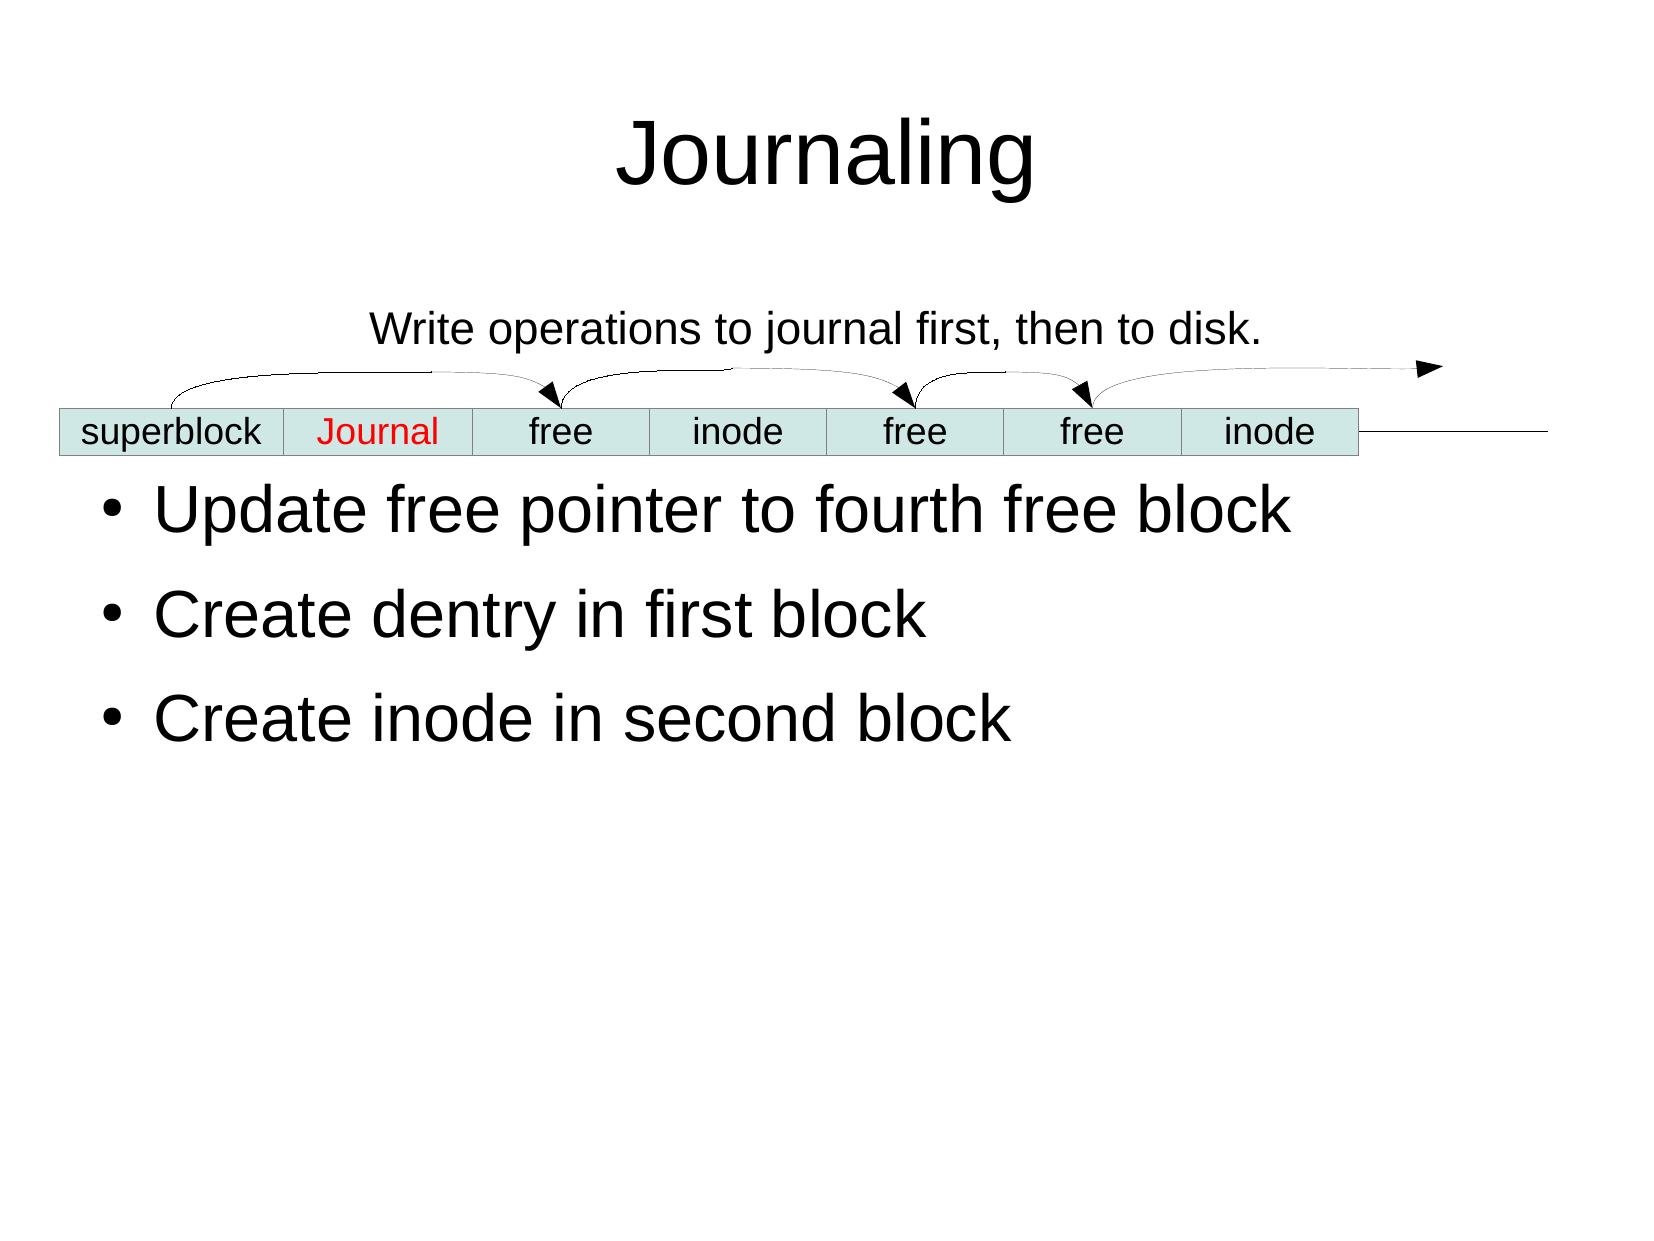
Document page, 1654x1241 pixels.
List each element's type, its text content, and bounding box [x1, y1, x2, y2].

text_box Write operations to journal first, then to disk. [354, 295, 1335, 362]
text_box Journal [283, 408, 472, 456]
title Journaling [82, 49, 1571, 257]
text_box free [472, 408, 649, 456]
text_box superblock [59, 408, 283, 456]
text_box free [1003, 408, 1181, 456]
text_box inode [649, 408, 826, 456]
list Update free pointer to fourth free block Create dentry in first block Create inode in second block [82, 472, 1571, 1109]
text_box inode [1181, 408, 1359, 456]
text_box free [826, 408, 1003, 456]
